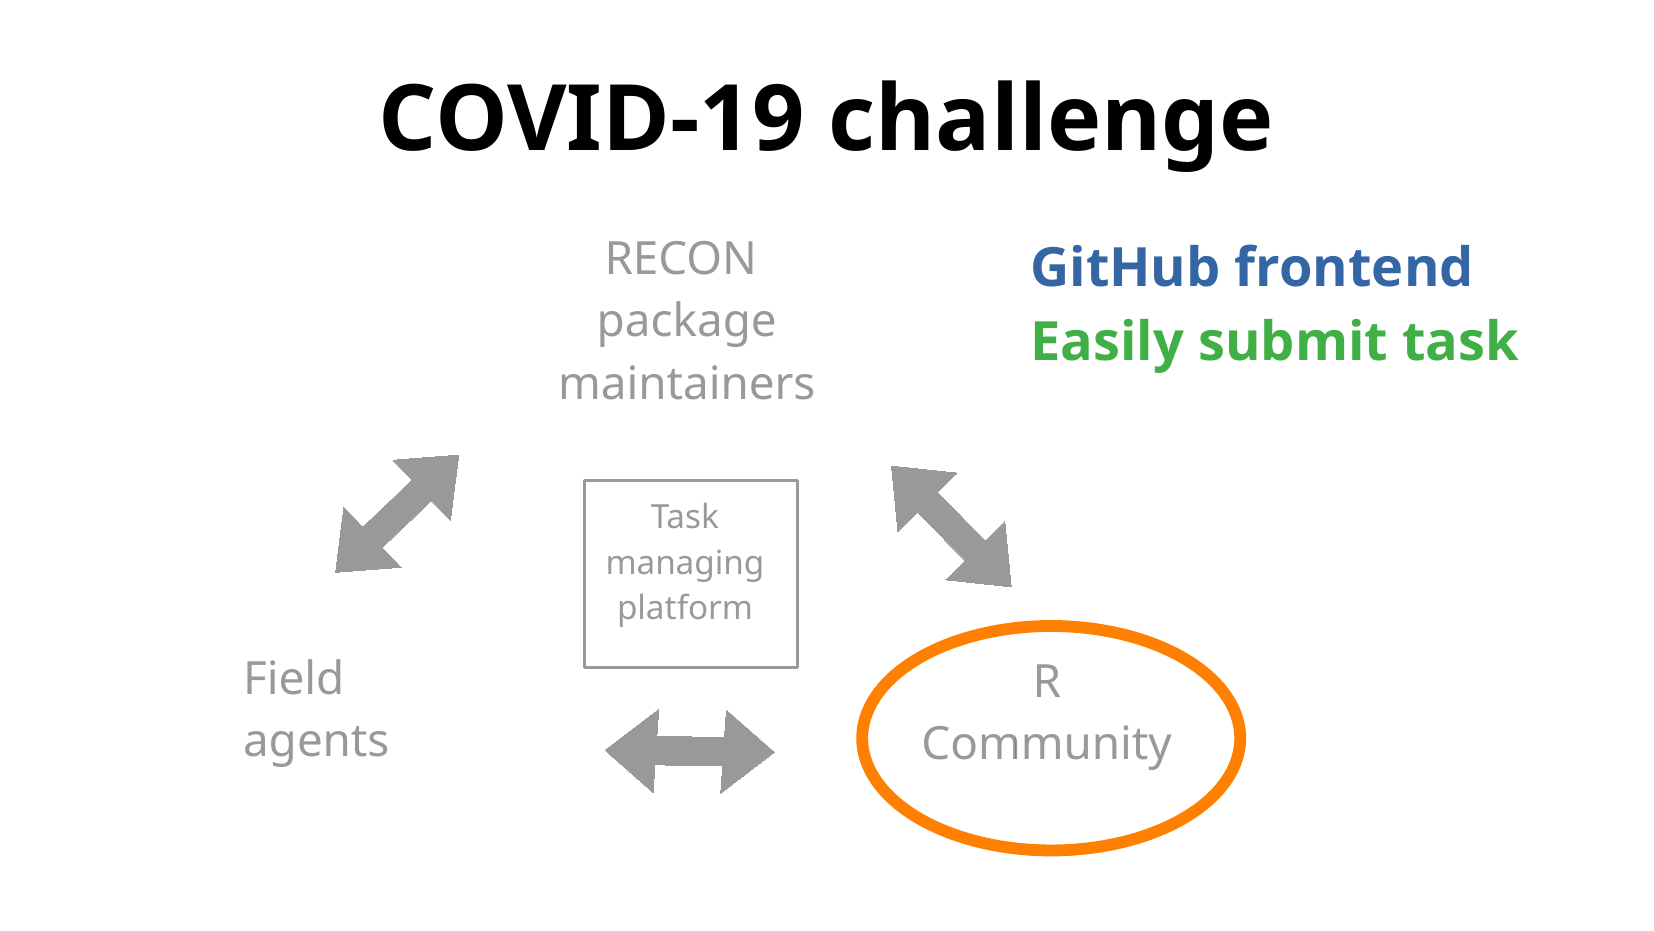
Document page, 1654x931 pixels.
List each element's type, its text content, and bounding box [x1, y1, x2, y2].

text_box [1156, 768, 1241, 839]
text_box GitHub frontend Easily submit task [1016, 221, 1654, 650]
text_box [869, 632, 1234, 842]
text_box [106, 165, 1241, 851]
title COVID-19 challenge [82, 37, 1571, 193]
